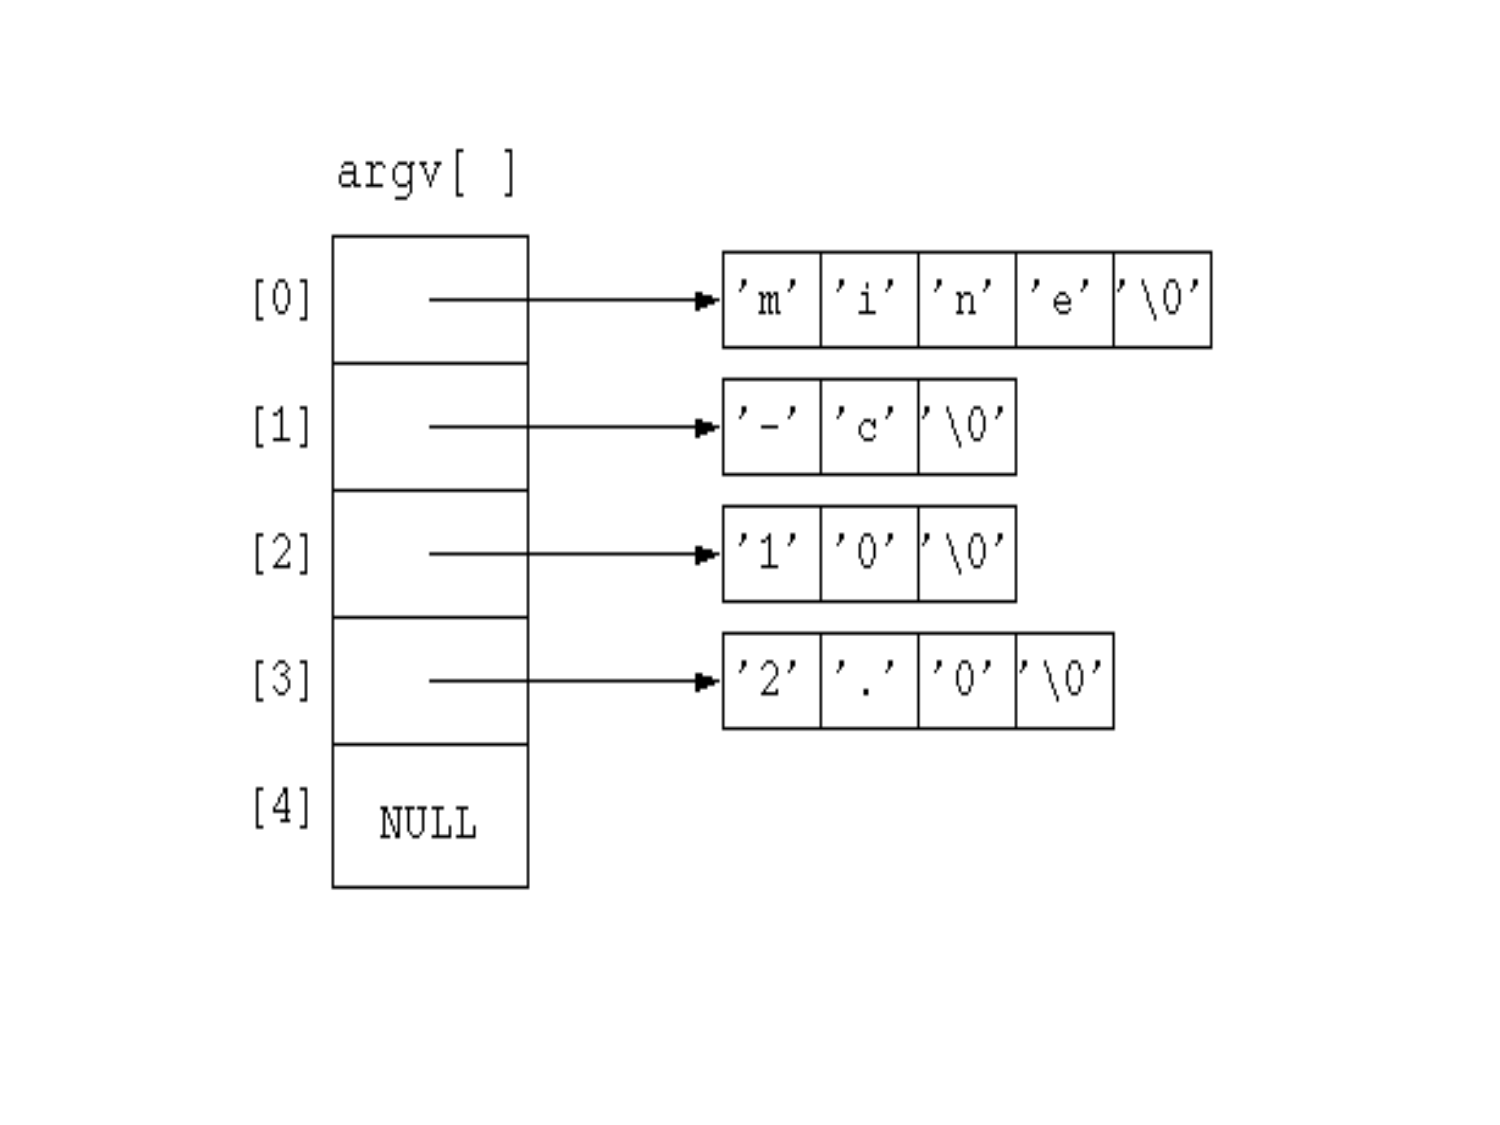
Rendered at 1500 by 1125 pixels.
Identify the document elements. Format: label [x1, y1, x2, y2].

picture [225, 112, 1240, 925]
